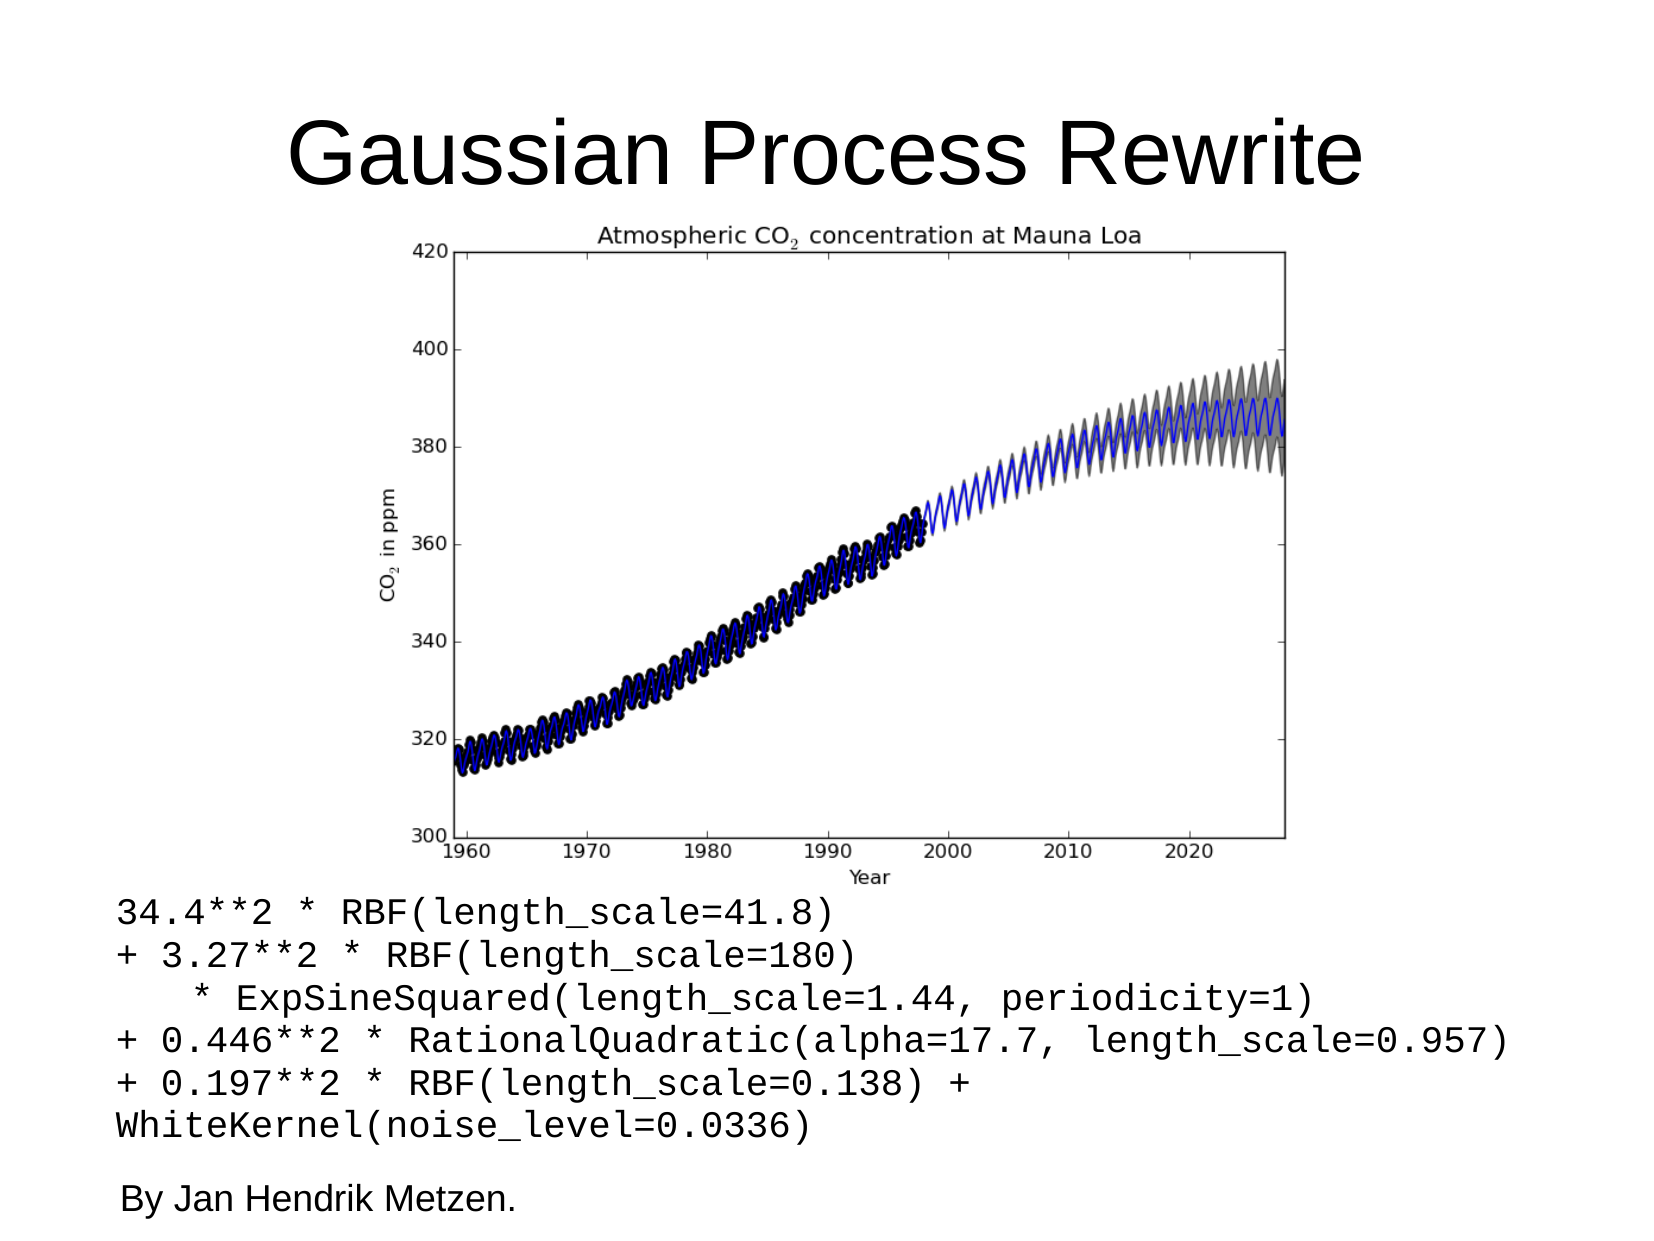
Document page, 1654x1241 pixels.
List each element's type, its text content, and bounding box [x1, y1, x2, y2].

text_box 34.4**2 * RBF(length_scale=41.8) + 3.27**2 * RBF(length_scale=180) * ExpSineSquared(length_scale=1.44, periodicity=1) + 0.446**2 * RationalQuadratic(alpha=17.7, length_scale=0.957) + 0.197**2 * RBF(length_scale=0.138) + WhiteKernel(noise_level=0.0336) [101, 886, 1587, 1158]
title Gaussian Process Rewrite [82, 49, 1571, 257]
text_box By Jan Hendrik Metzen. [105, 1170, 946, 1227]
picture [355, 202, 1306, 886]
